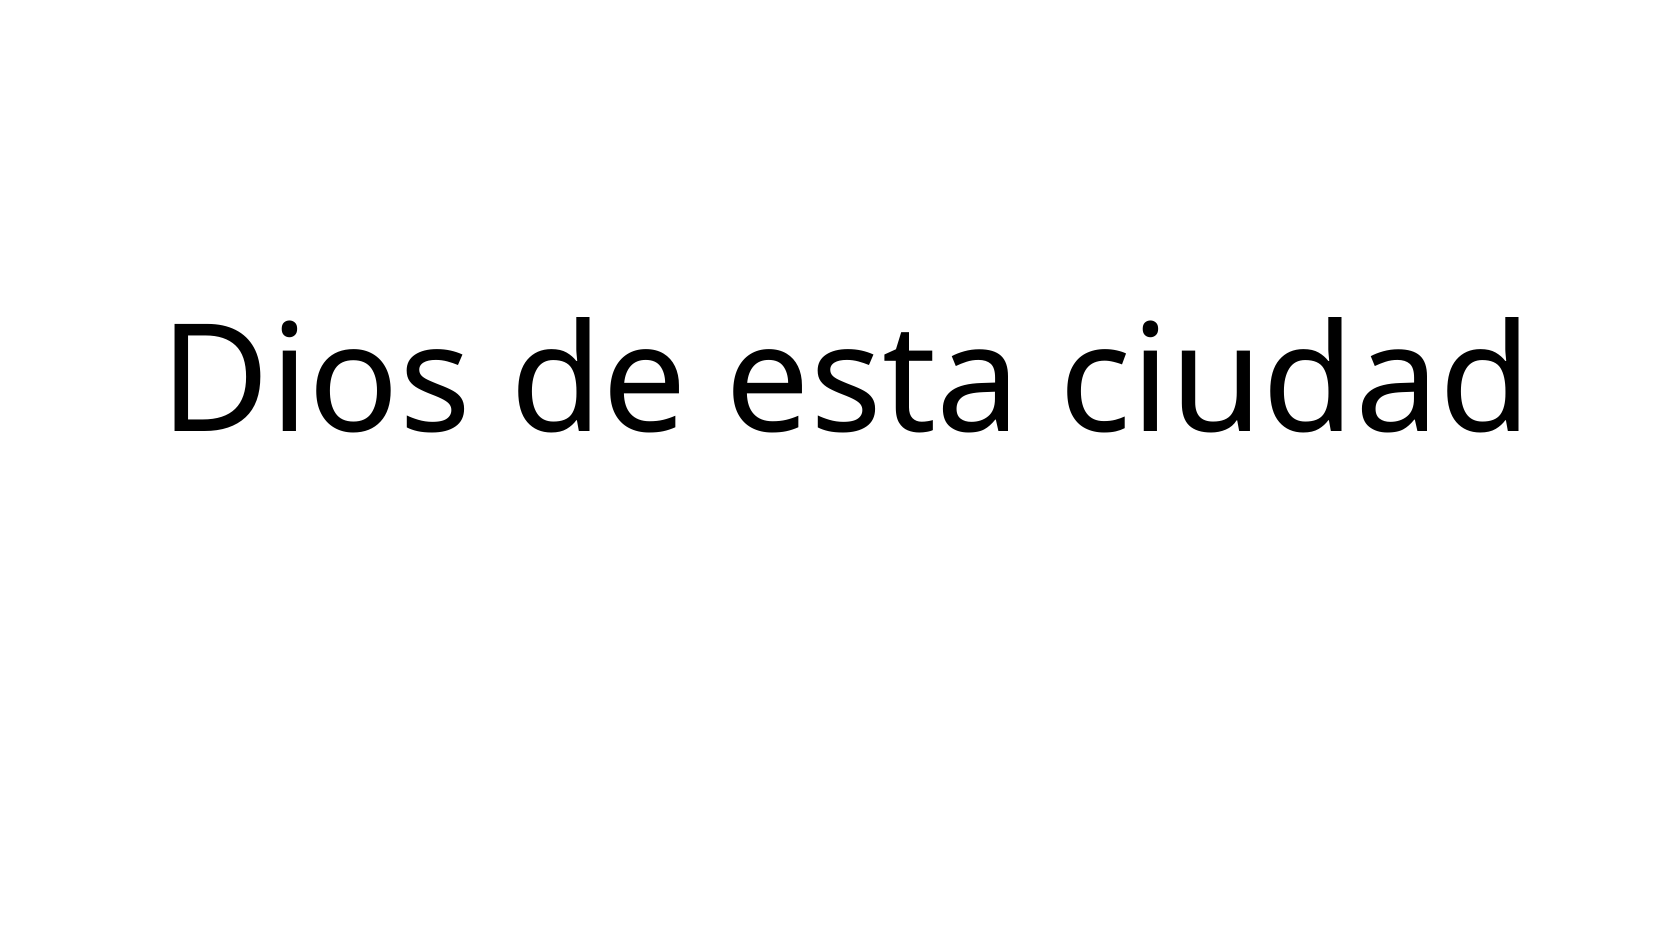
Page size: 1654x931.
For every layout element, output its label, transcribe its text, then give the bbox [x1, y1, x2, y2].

title Dios de esta ciudad [0, 161, 1654, 585]
